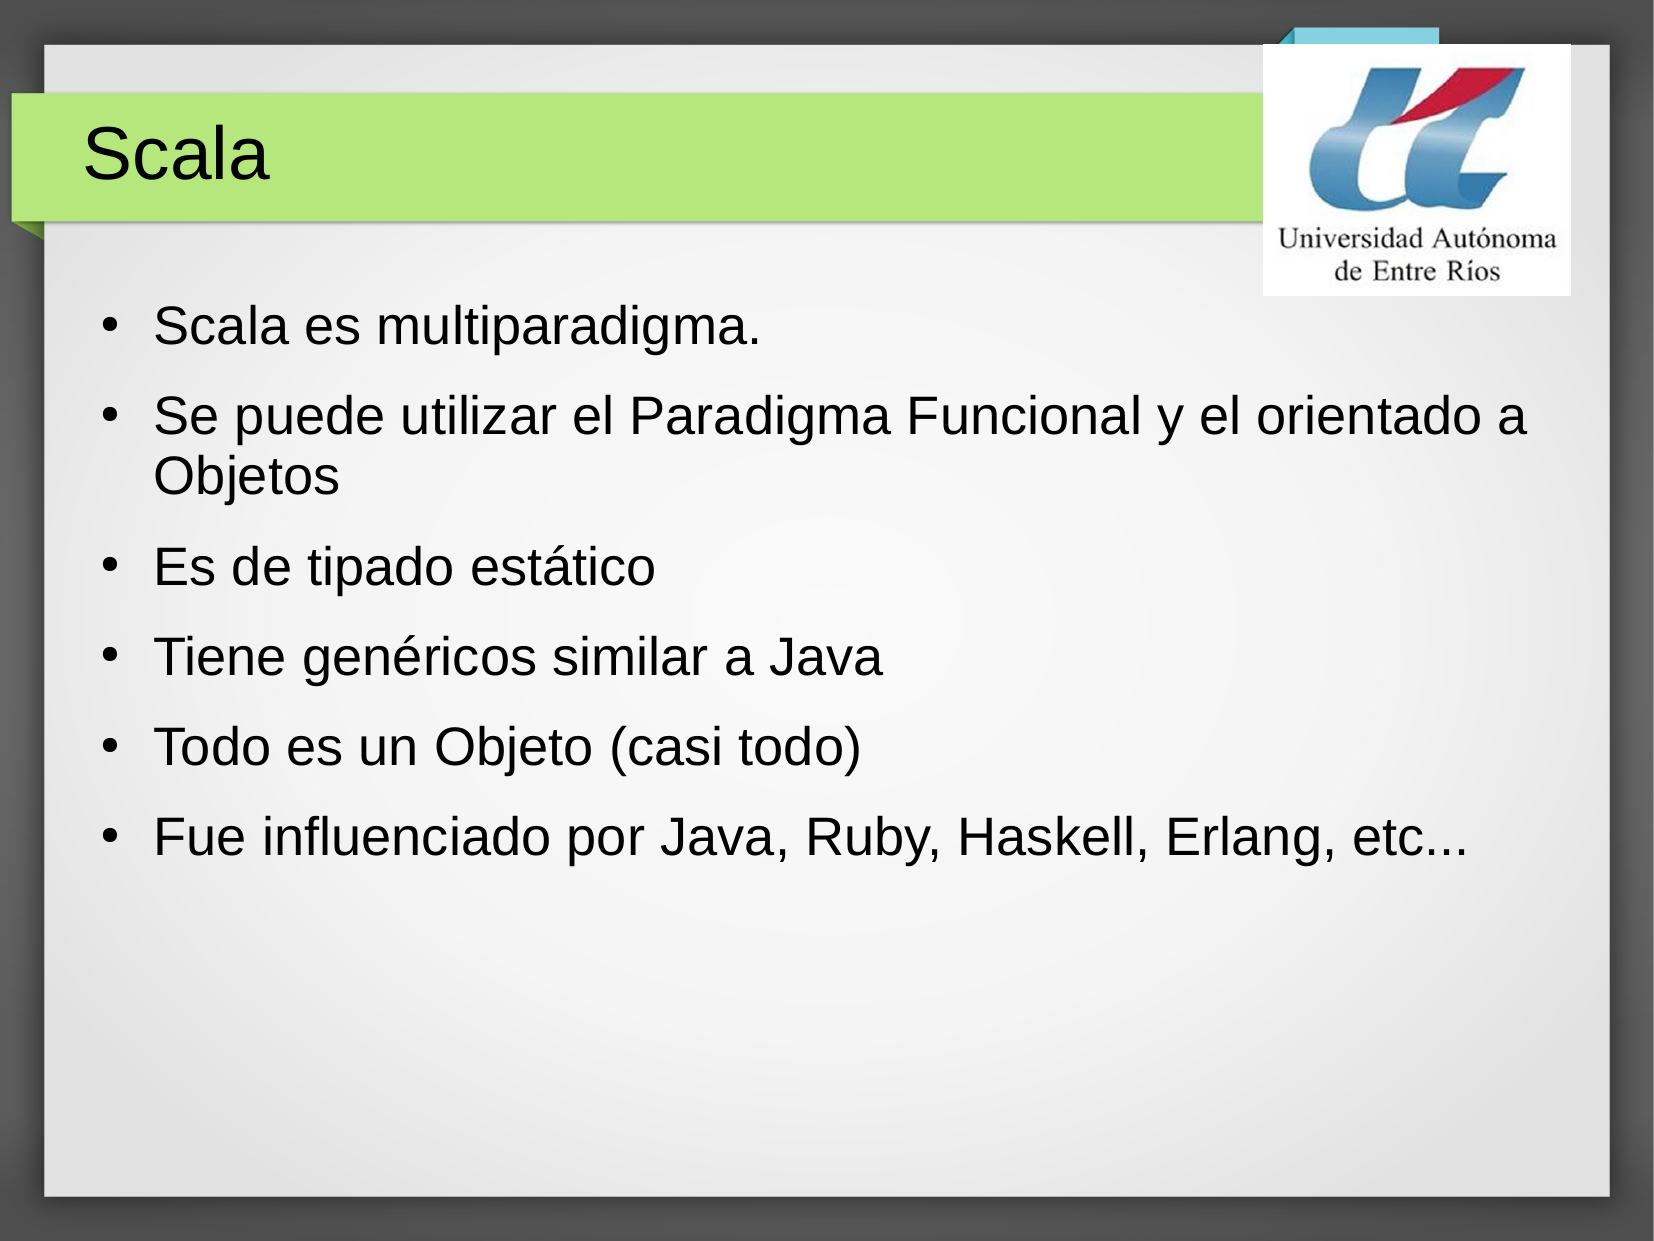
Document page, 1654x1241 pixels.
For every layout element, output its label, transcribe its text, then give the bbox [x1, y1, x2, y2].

title Scala [82, 94, 1263, 213]
list Scala es multiparadigma. Se puede utilizar el Paradigma Funcional y el orientado a Objetos Es de tipado estático Tiene genéricos similar a Java Todo es un Objeto (casi todo) Fue influenciado por Java, Ruby, Haskell, Erlang, etc... [82, 295, 1571, 1015]
picture [0, 0, 1654, 1241]
